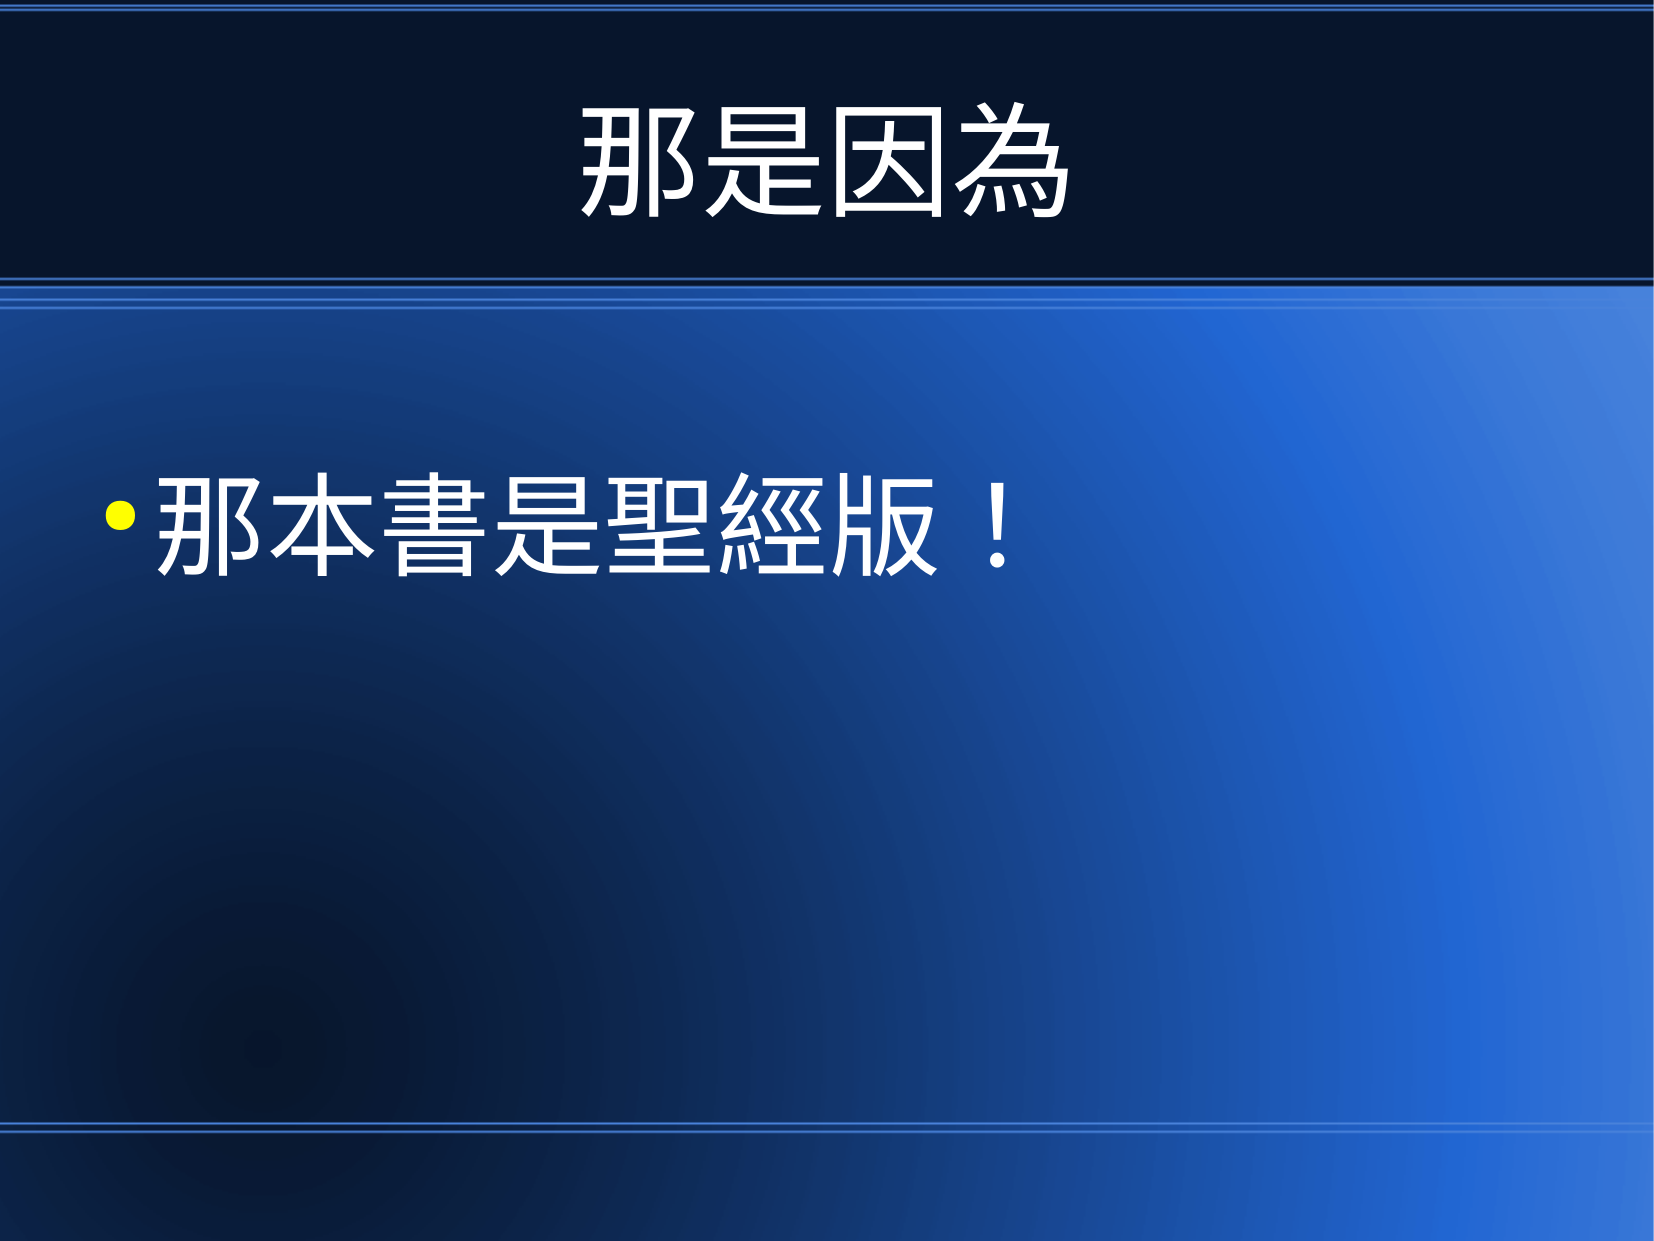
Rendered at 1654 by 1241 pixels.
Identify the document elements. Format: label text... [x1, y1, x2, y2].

list 那本書是聖經版！ [82, 355, 1571, 1241]
title 那是因為 [82, 49, 1571, 257]
picture [0, 0, 1654, 1241]
